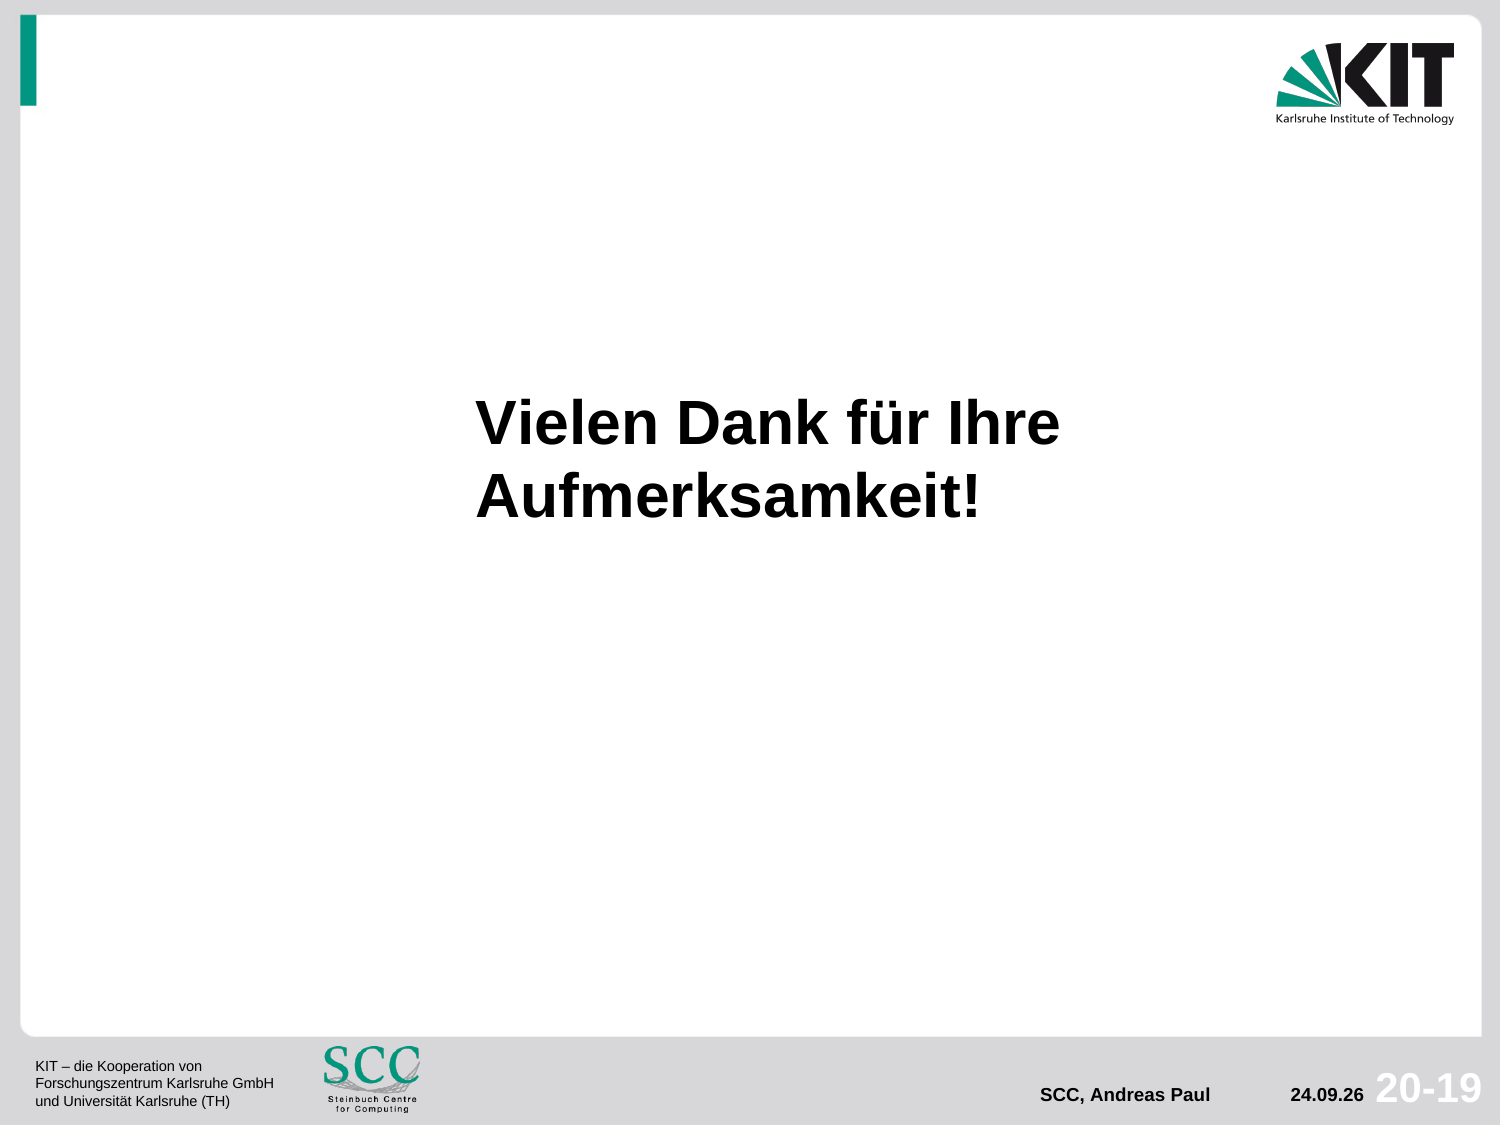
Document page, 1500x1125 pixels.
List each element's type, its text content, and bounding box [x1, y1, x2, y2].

picture [0, 0, 1500, 1125]
title Vielen Dank für Ihre Aufmerksamkeit! [475, 320, 1101, 597]
